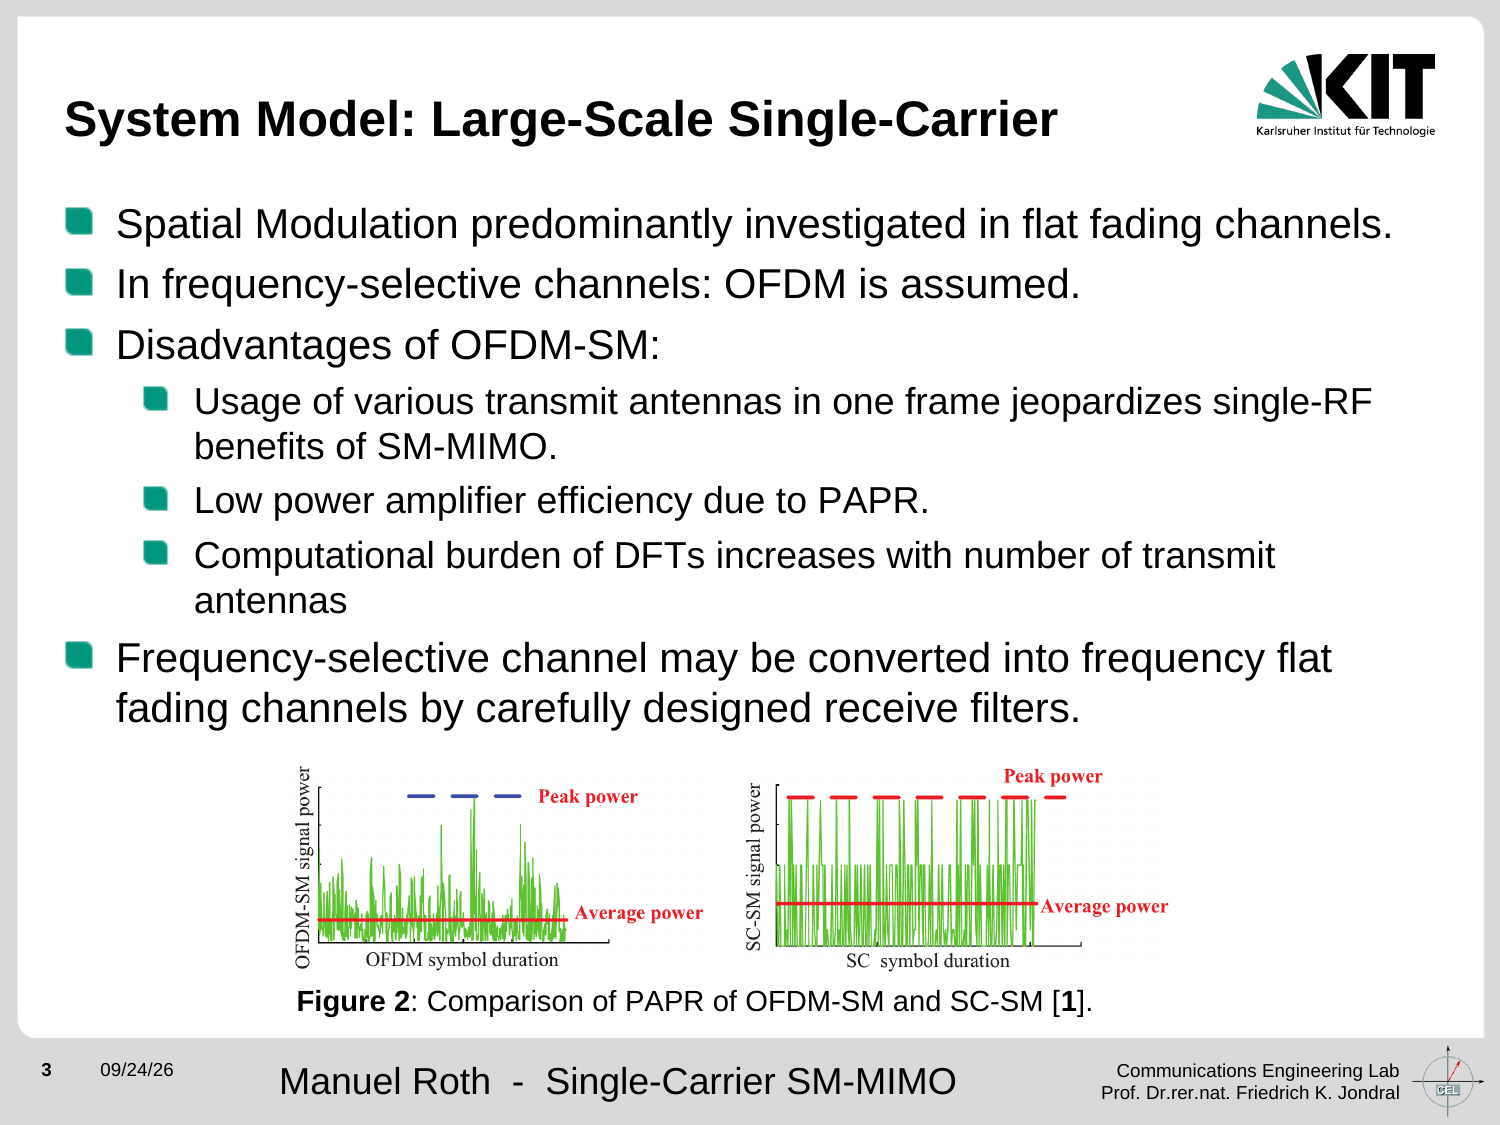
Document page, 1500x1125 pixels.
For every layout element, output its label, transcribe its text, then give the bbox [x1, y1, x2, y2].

list Spatial Modulation predominantly investigated in flat fading channels. In frequency-selective channels: OFDM is assumed. Disadvantages of OFDM-SM: Usage of various transmit antennas in one frame jeopardizes single-RF benefits of SM-MIMO. Low power amplifier efficiency due to PAPR. Computational burden of DFTs increases with number of transmit antennas Frequency-selective channel may be converted into frequency flat fading channels by carefully designed receive filters. [64, 196, 1436, 1000]
title System Model: Large-Scale Single-Carrier [64, 54, 1198, 147]
picture [0, 0, 1500, 1125]
text_box Figure 2: Comparison of PAPR of OFDM-SM and SC-SM [1]. [165, 975, 1141, 1025]
